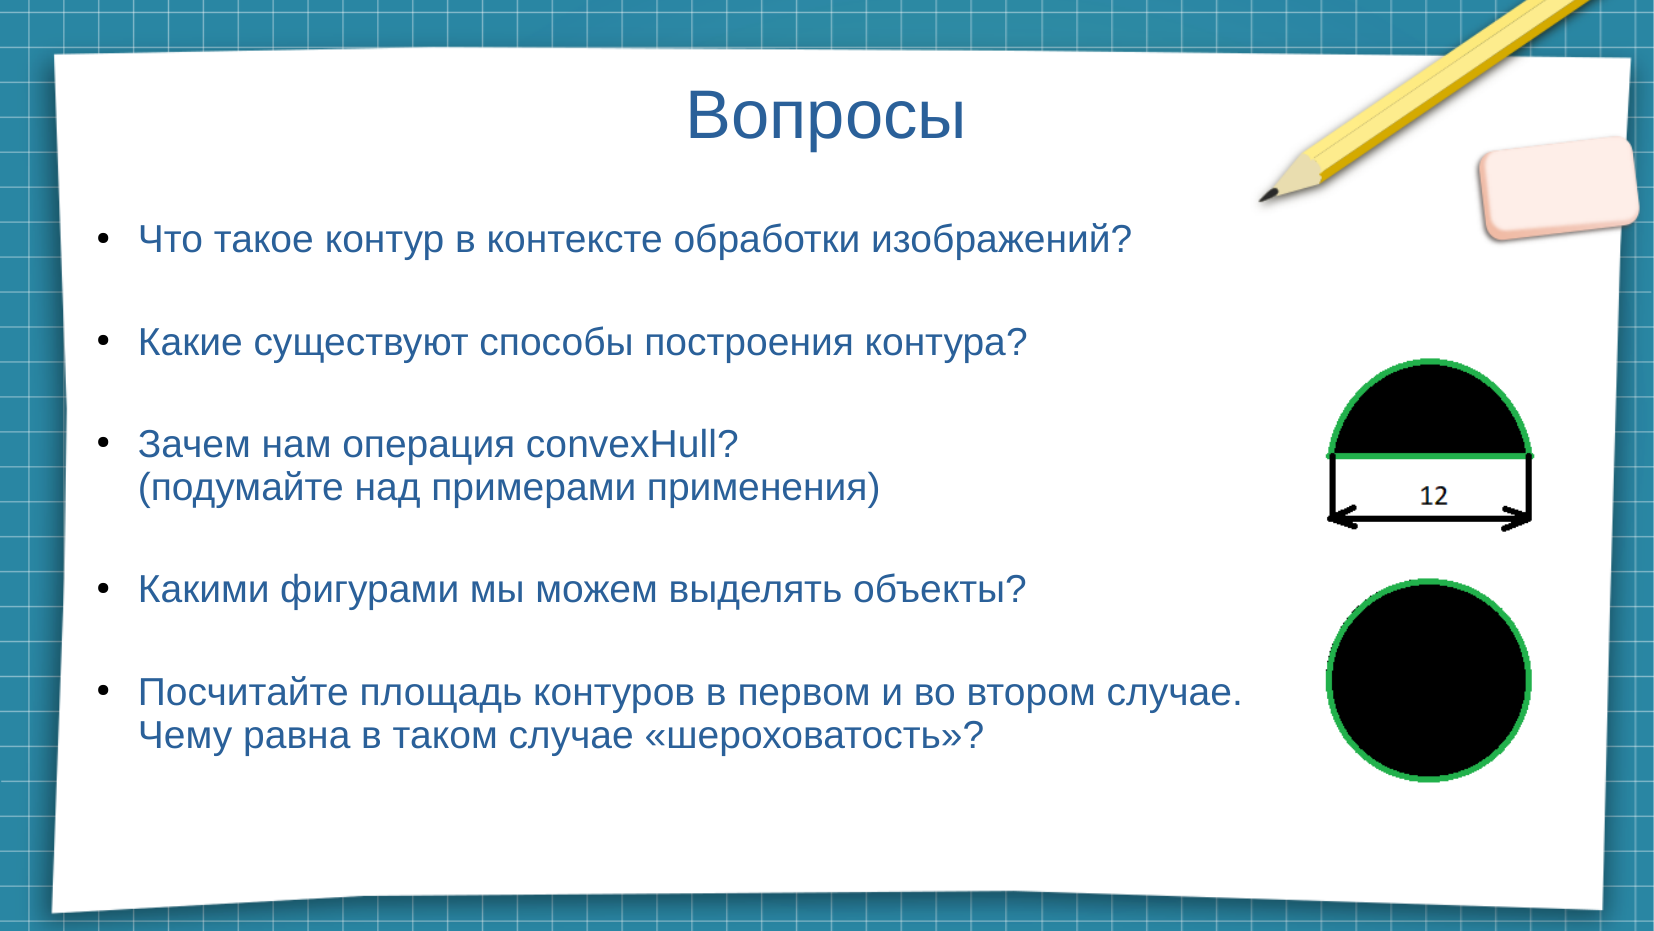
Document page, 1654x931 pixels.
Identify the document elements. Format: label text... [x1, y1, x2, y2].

title Вопросы [82, 37, 1571, 193]
list Что такое контур в контексте обработки изображений? Какие существуют способы построения контура? Зачем нам операция convexHull? (подумайте над примерами применения) Какими фигурами мы можем выделять объекты? Посчитайте площадь контуров в первом и во втором случае. Чему равна в таком случае «шероховатость»? [82, 217, 1571, 758]
picture [0, 0, 1654, 931]
